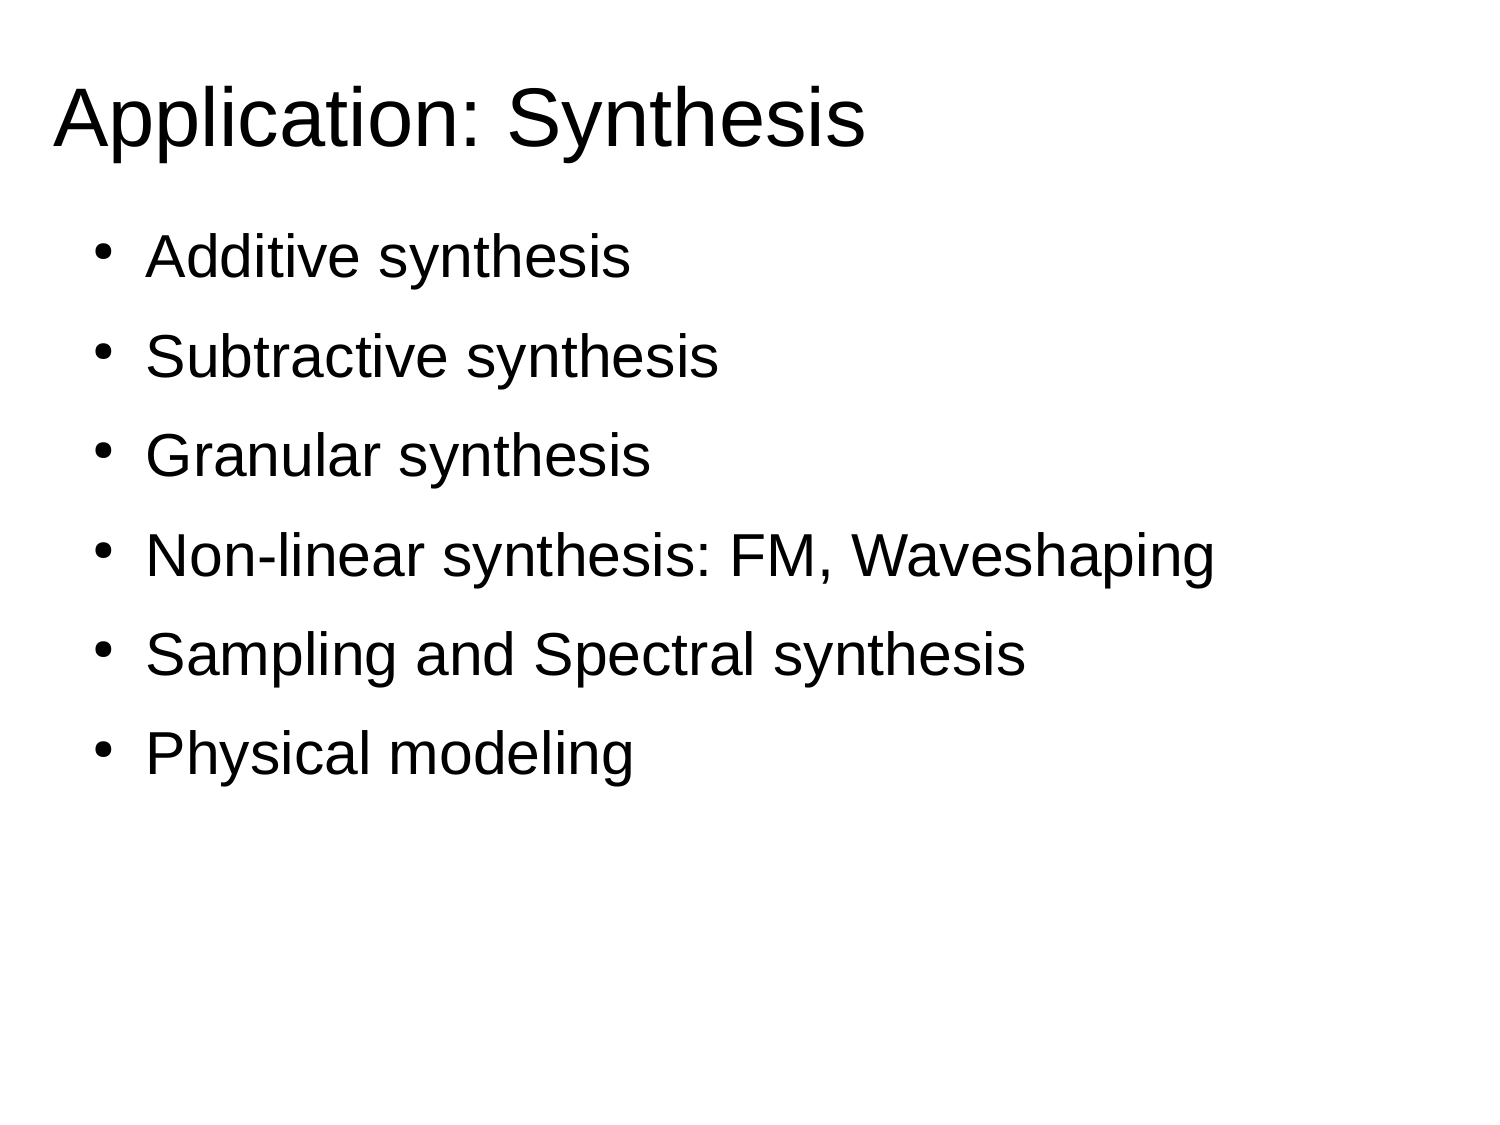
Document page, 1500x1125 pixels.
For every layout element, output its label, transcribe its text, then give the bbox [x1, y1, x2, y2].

list Additive synthesis Subtractive synthesis Granular synthesis Non-linear synthesis: FM, Waveshaping Sampling and Spectral synthesis Physical modeling [75, 212, 1463, 980]
title Application: Synthesis [53, 19, 1403, 207]
